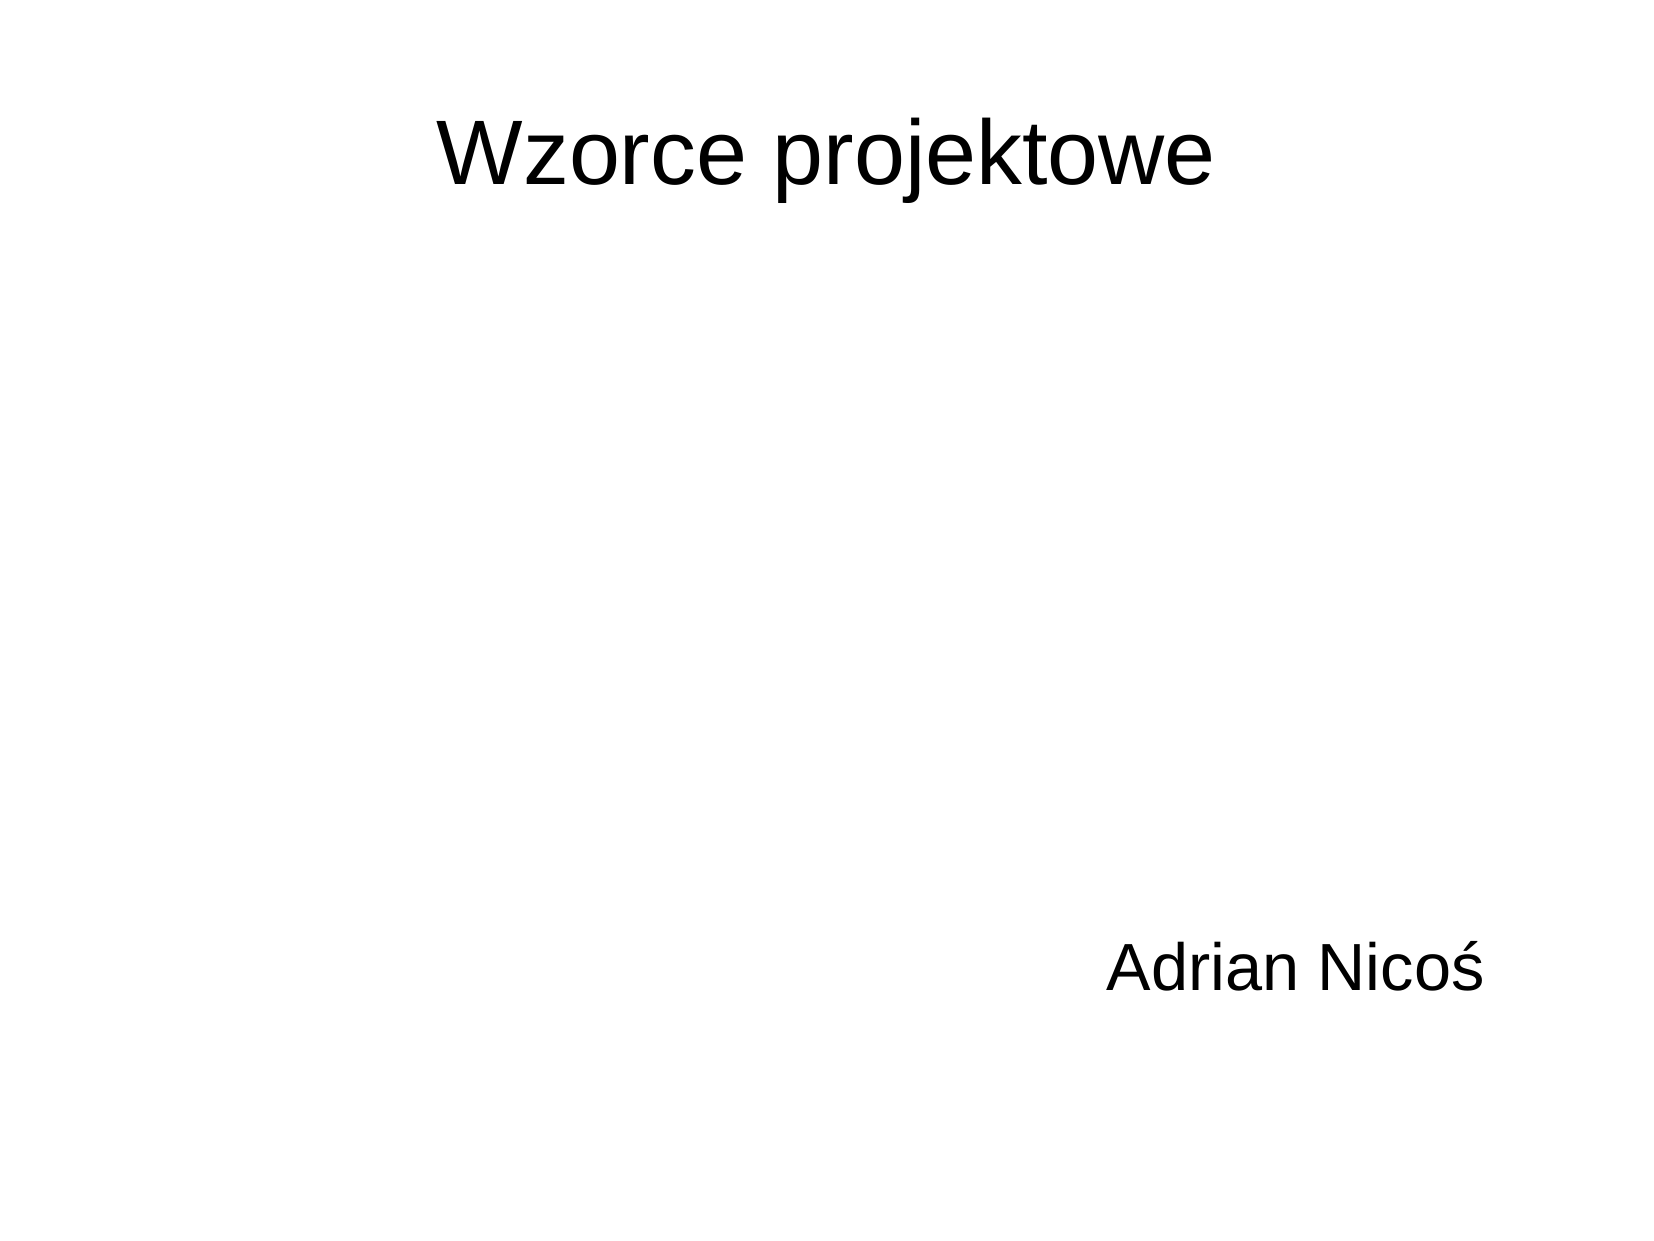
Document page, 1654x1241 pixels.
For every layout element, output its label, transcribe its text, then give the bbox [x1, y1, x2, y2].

title Wzorce projektowe [82, 49, 1571, 257]
subtitle Adrian Nicoś [1031, 885, 1561, 1051]
